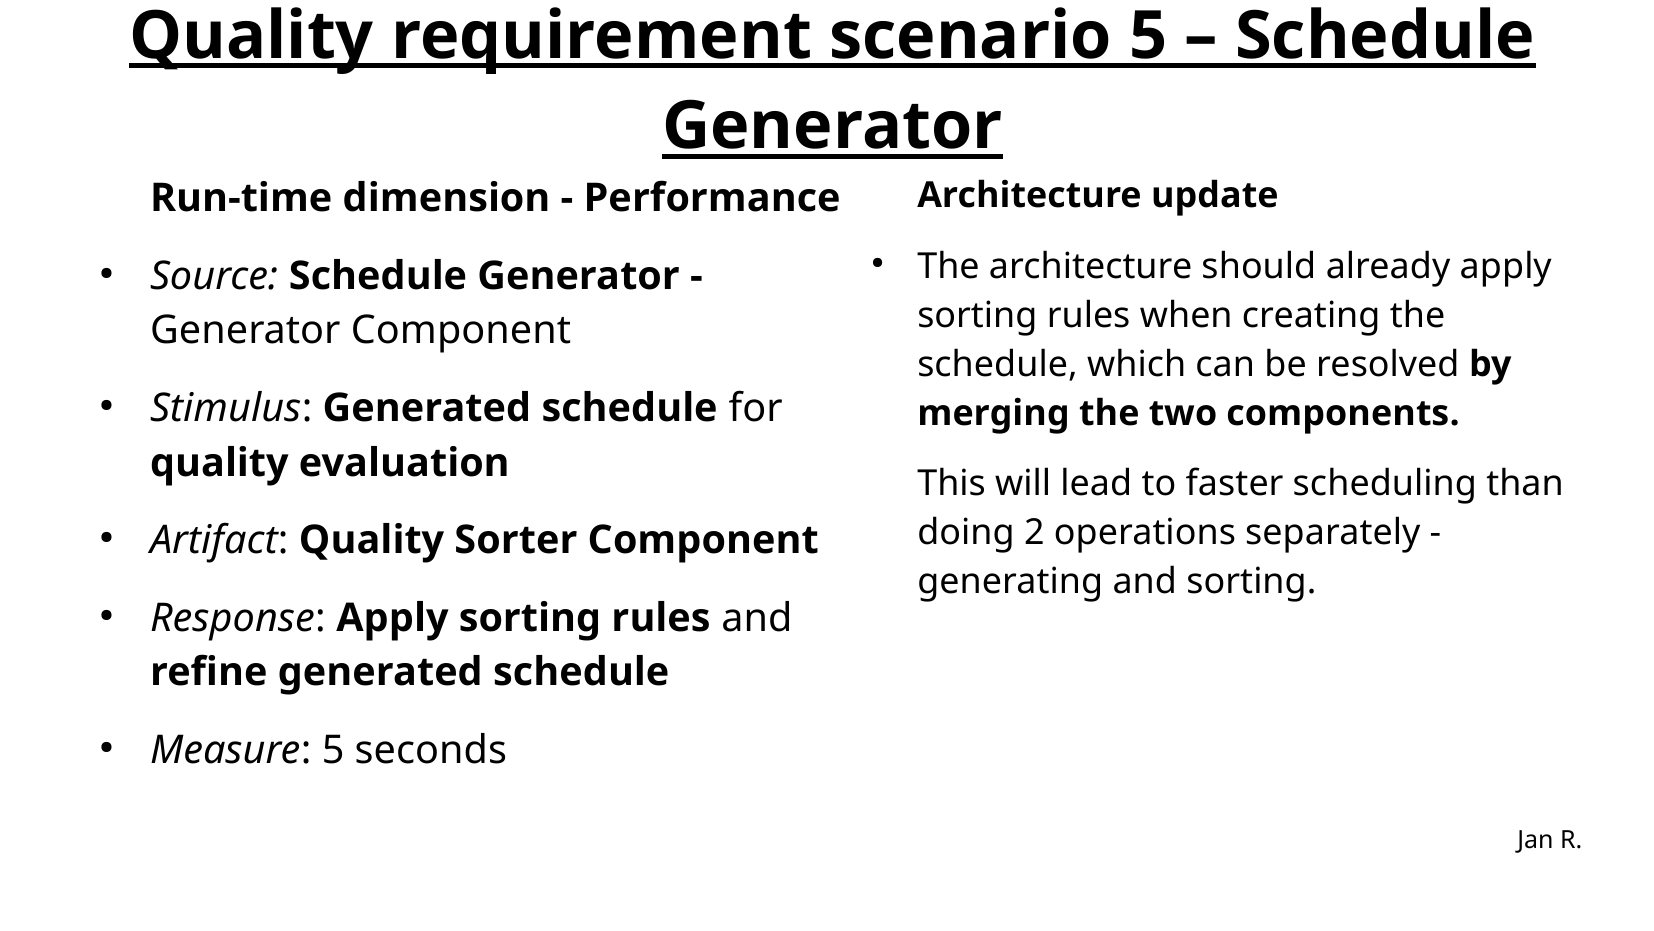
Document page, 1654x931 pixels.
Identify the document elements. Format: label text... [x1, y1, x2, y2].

list Architecture update The architecture should already apply sorting rules when creating the schedule, which can be resolved by merging the two components. This will lead to faster scheduling than doing 2 operations separately - generating and sorting. Jan R. [856, 169, 1583, 857]
list Run-time dimension - Performance Source: Schedule Generator - Generator Component Stimulus: Generated schedule for quality evaluation Artifact: Quality Sorter Component Response: Apply sorting rules and refine generated schedule Measure: 5 seconds [82, 169, 856, 857]
title Quality requirement scenario 5 – Schedule Generator [59, 1, 1607, 154]
